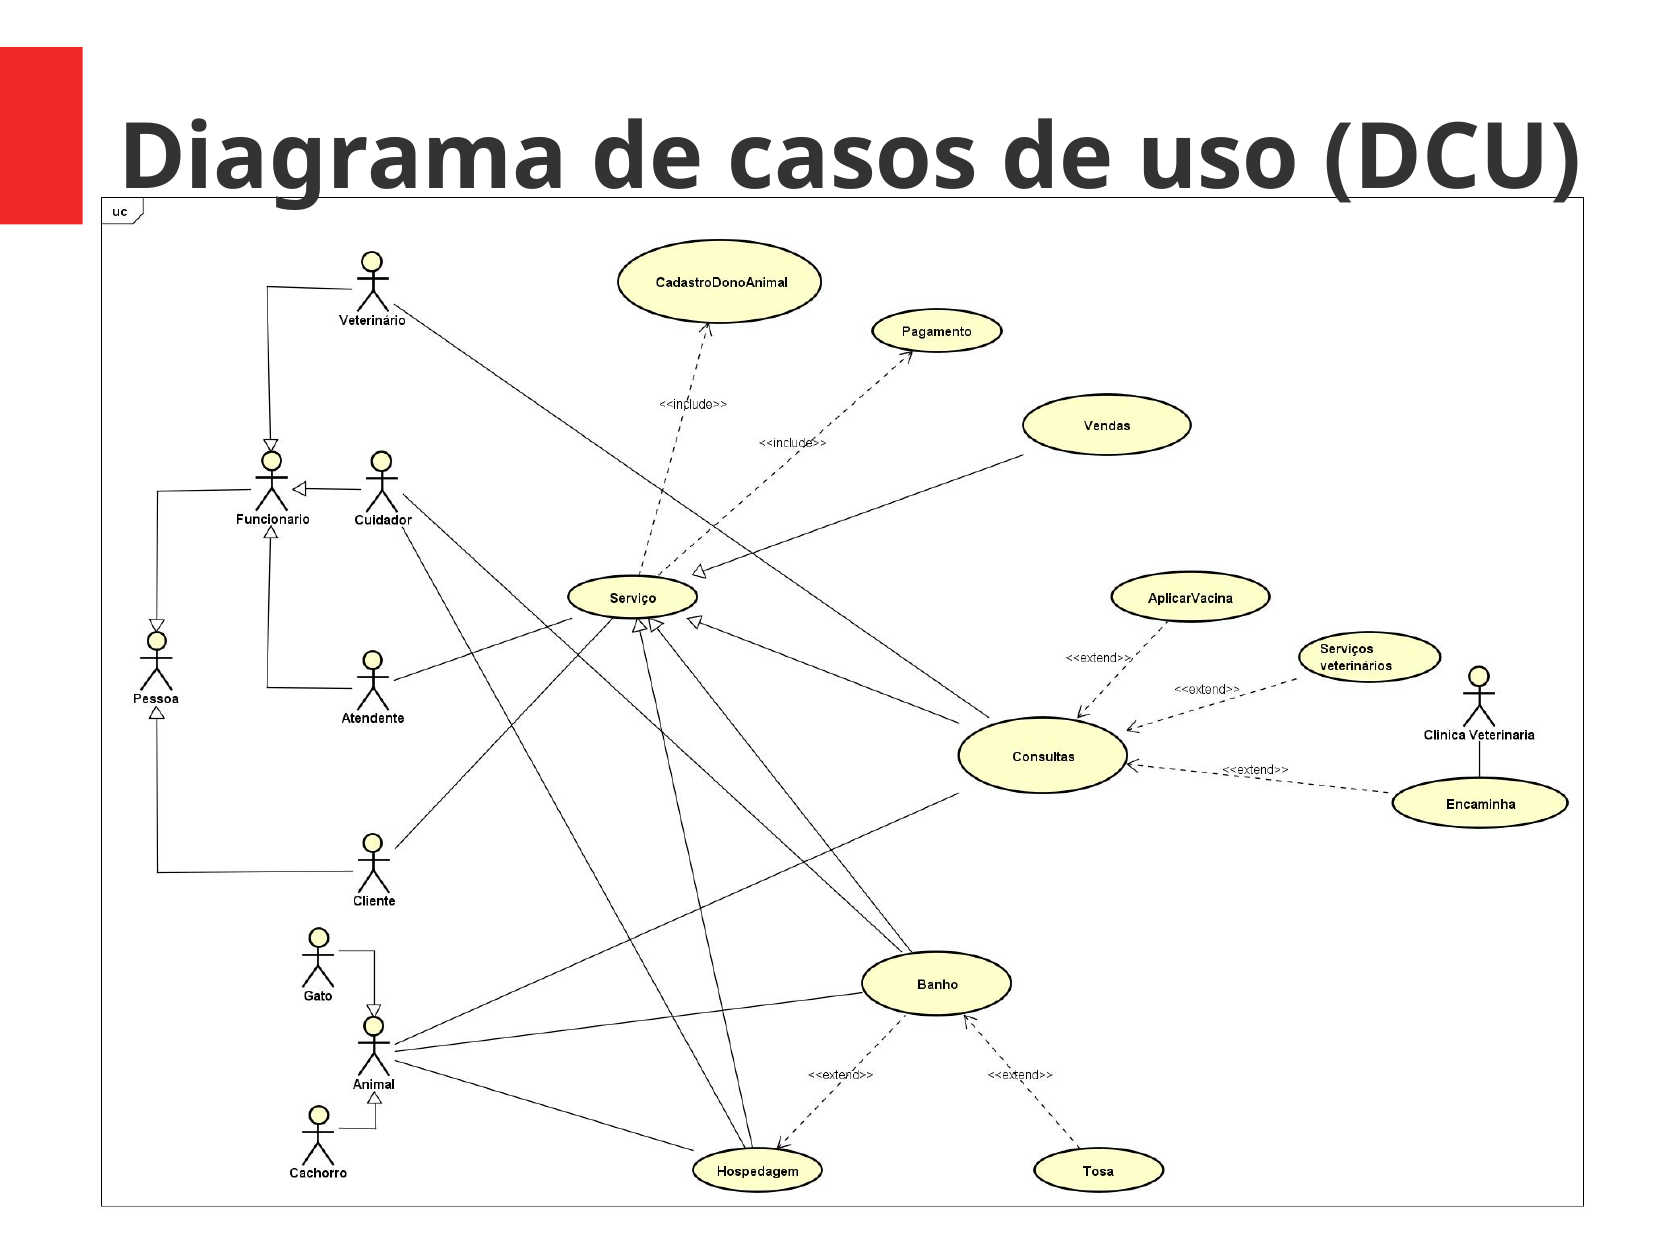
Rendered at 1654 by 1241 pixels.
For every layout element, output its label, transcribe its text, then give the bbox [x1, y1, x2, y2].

title Diagrama de casos de uso (DCU) [118, 27, 1636, 278]
picture [90, 186, 1594, 1216]
